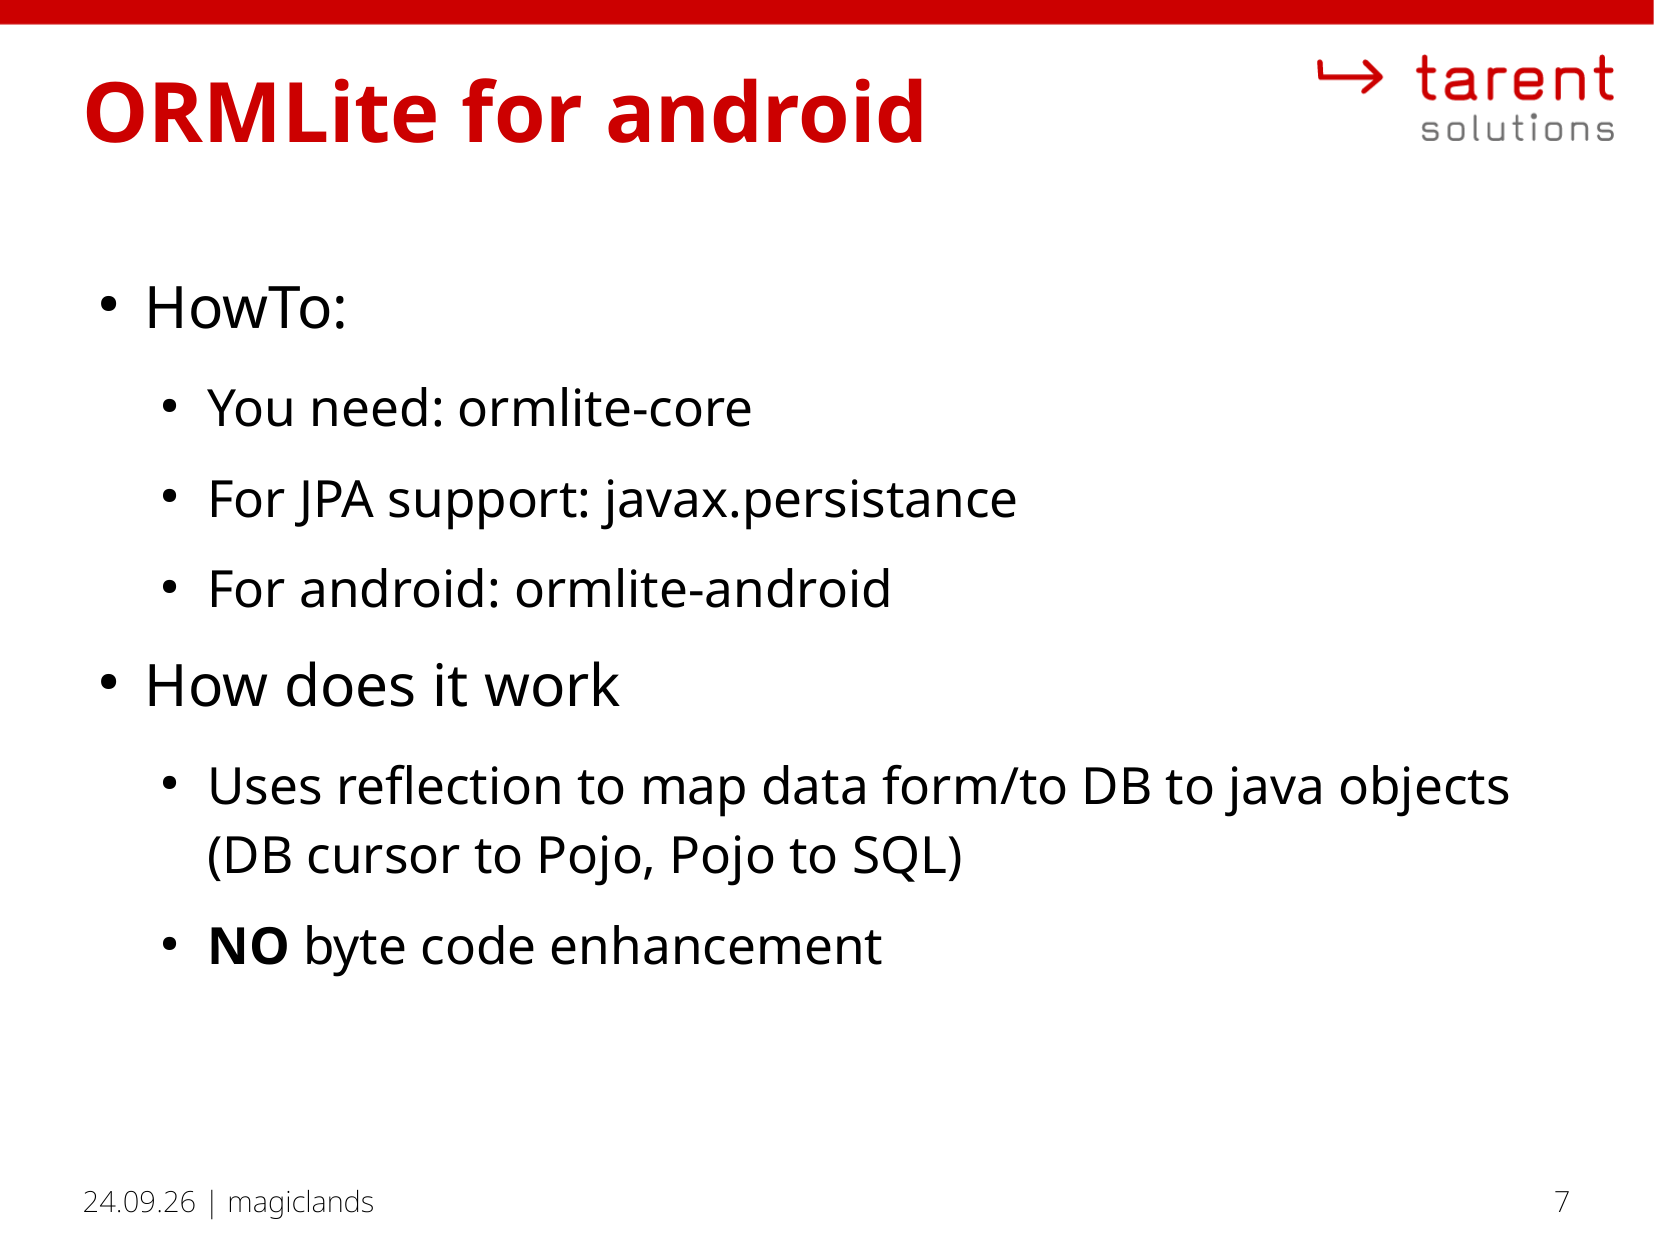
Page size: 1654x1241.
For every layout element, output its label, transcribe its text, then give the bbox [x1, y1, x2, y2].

picture [1571, 45, 1622, 151]
picture [0, 0, 1654, 26]
list HowTo: You need: ormlite-core For JPA support: javax.persistance For android: ormlite-android How does it work Uses reflection to map data form/to DB to java objects (DB cursor to Pojo, Pojo to SQL) NO byte code enhancement [82, 265, 1571, 986]
title ORMLite for android [82, 20, 1571, 201]
